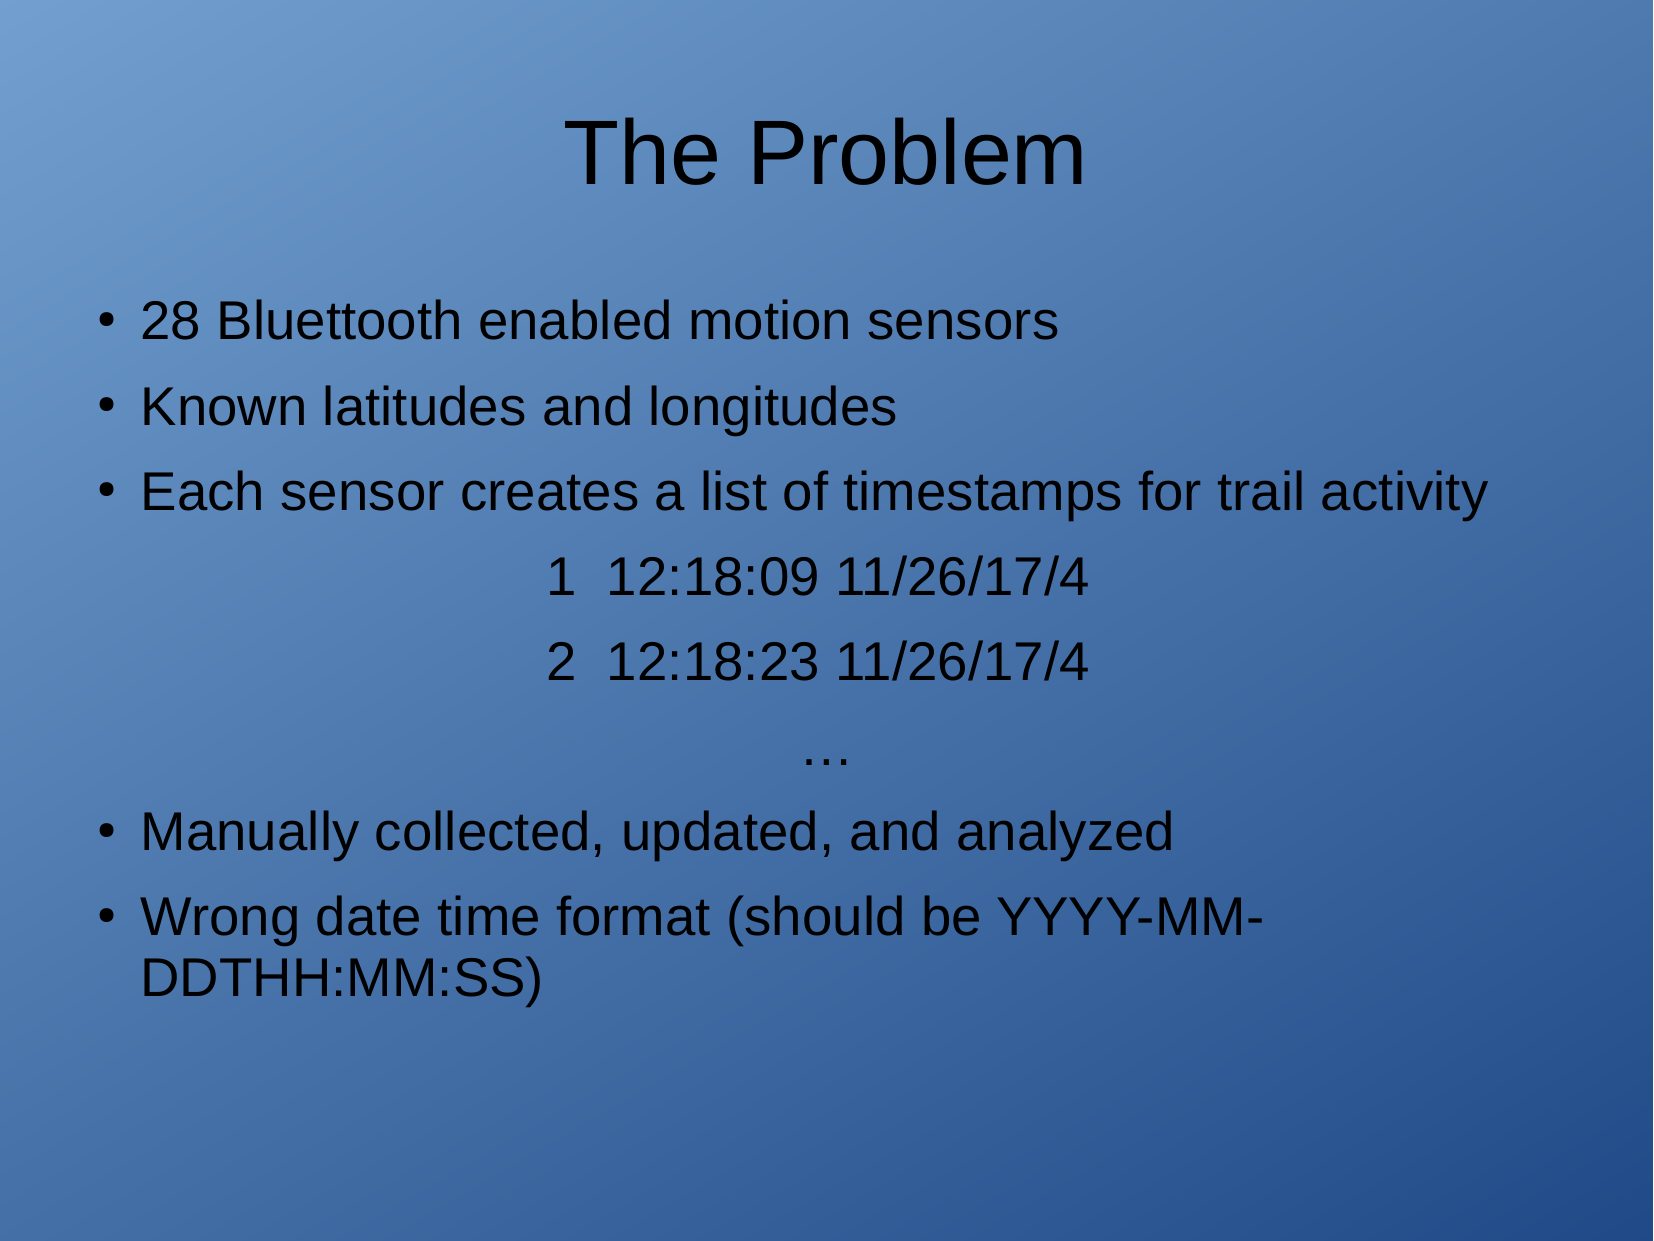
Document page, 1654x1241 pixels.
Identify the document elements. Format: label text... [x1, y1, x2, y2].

list 28 Bluettooth enabled motion sensors Known latitudes and longitudes Each sensor creates a list of timestamps for trail activity 1 12:18:09 11/26/17/4 2 12:18:23 11/26/17/4 … Manually collected, updated, and analyzed Wrong date time format (should be YYYY-MM-DDTHH:MM:SS) [82, 290, 1571, 1010]
title The Problem [82, 49, 1571, 257]
